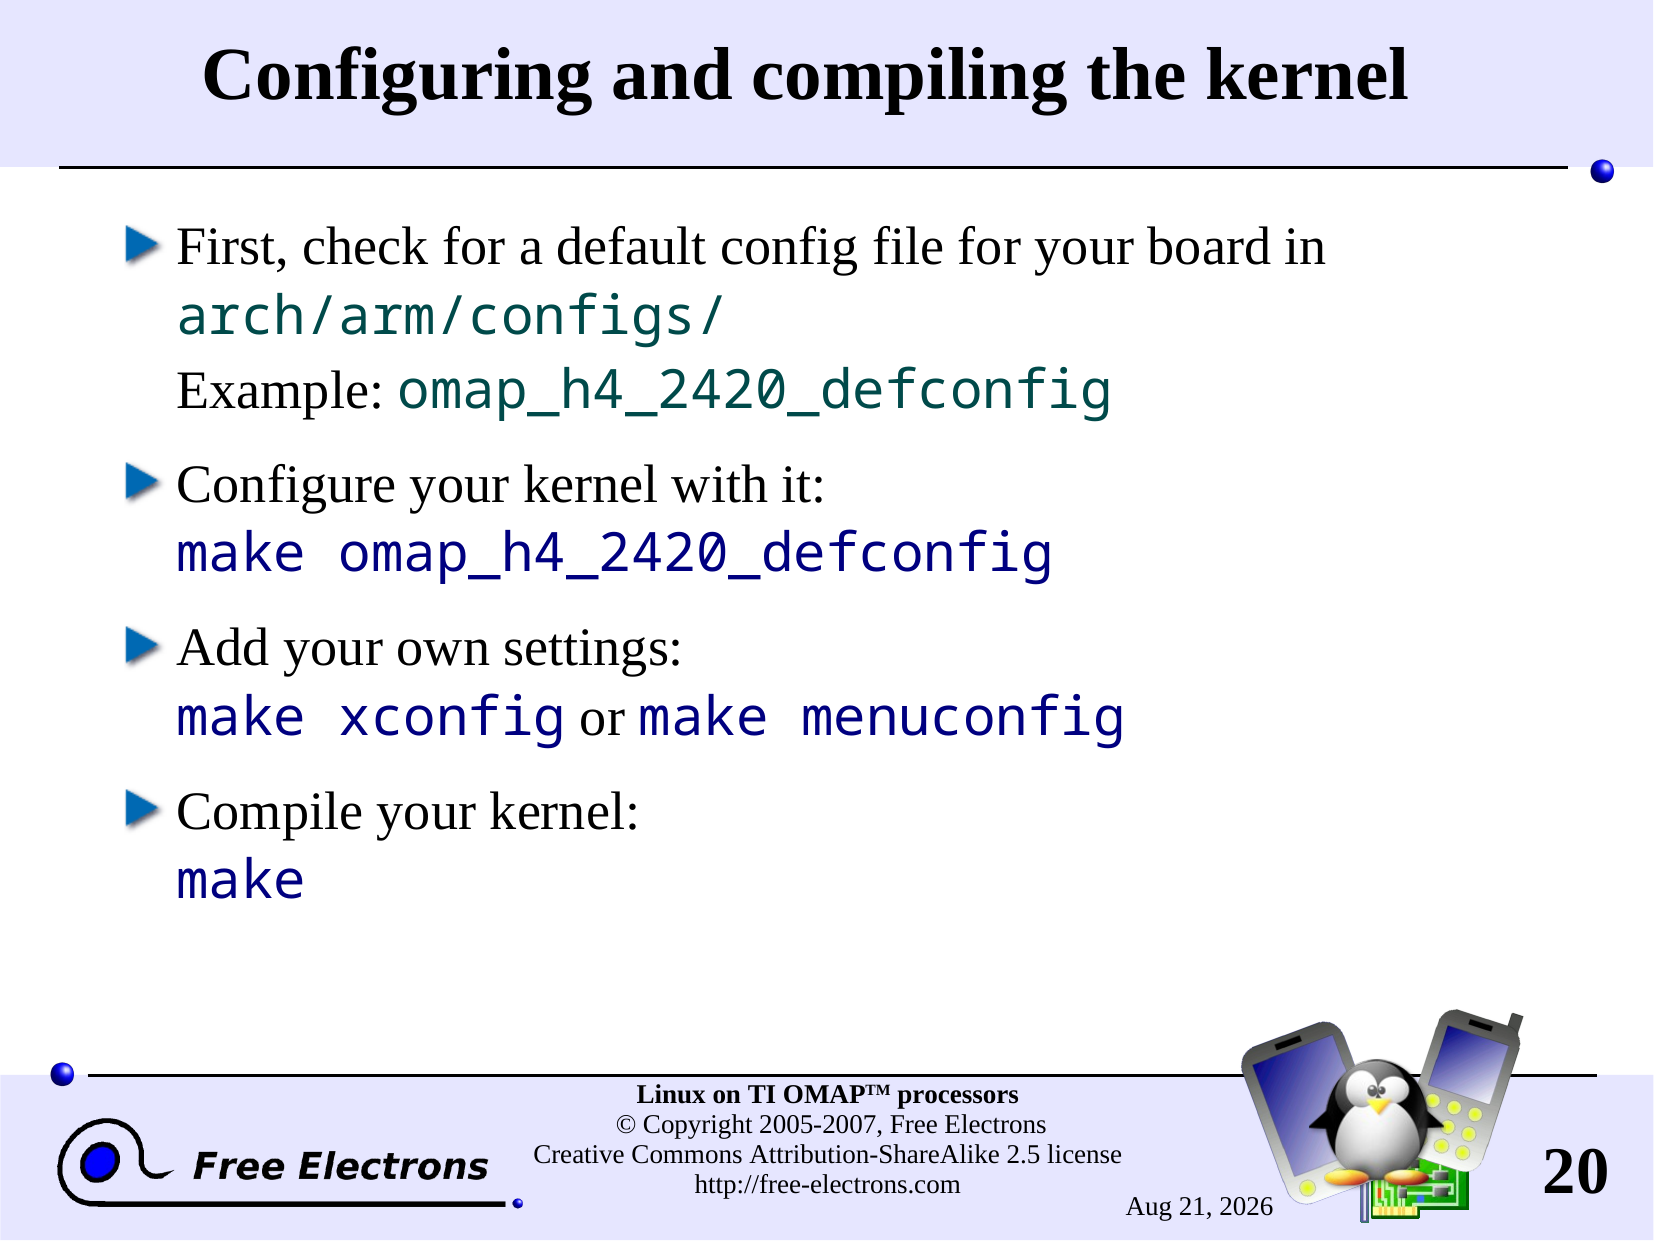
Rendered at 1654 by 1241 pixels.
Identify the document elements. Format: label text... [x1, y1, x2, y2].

picture [50, 1107, 527, 1216]
picture [1231, 1007, 1538, 1241]
title Configuring and compiling the kernel [60, 25, 1551, 124]
list First, check for a default config file for your board in arch/arm/configs/ Example: omap_h4_2420_defconfig Configure your kernel with it: make omap_h4_2420_defconfig Add your own settings: make xconfig or make menuconfig Compile your kernel: make [105, 216, 1518, 1066]
